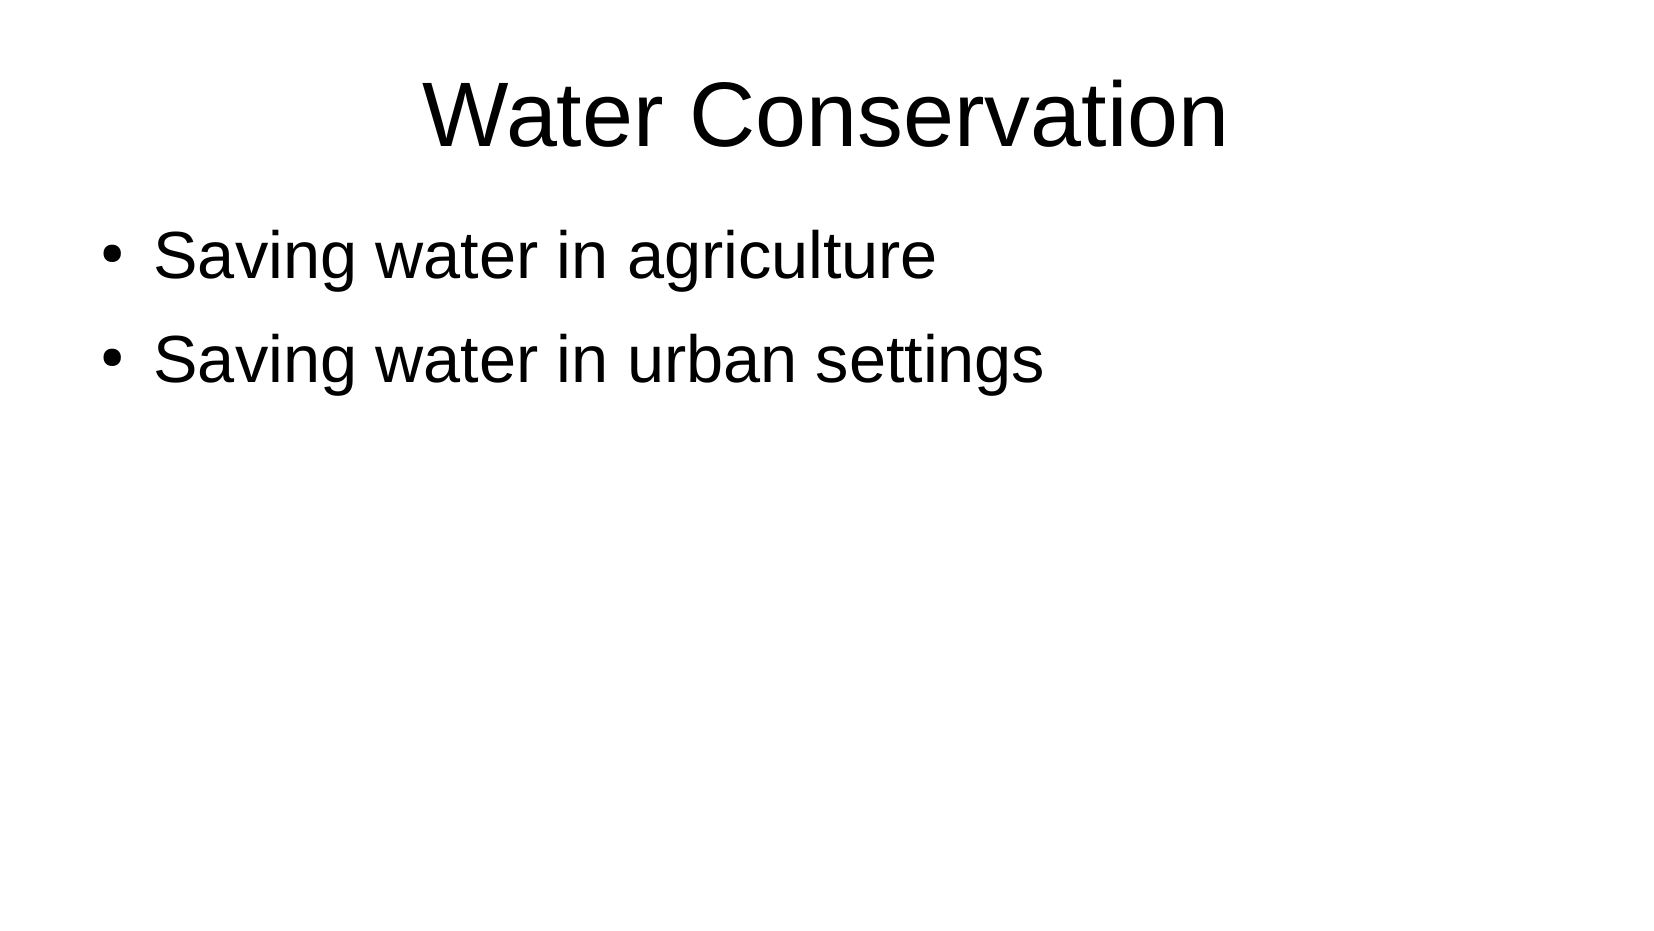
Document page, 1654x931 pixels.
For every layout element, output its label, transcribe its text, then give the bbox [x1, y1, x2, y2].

title Water Conservation [82, 37, 1571, 193]
list Saving water in agriculture Saving water in urban settings [82, 217, 1571, 758]
